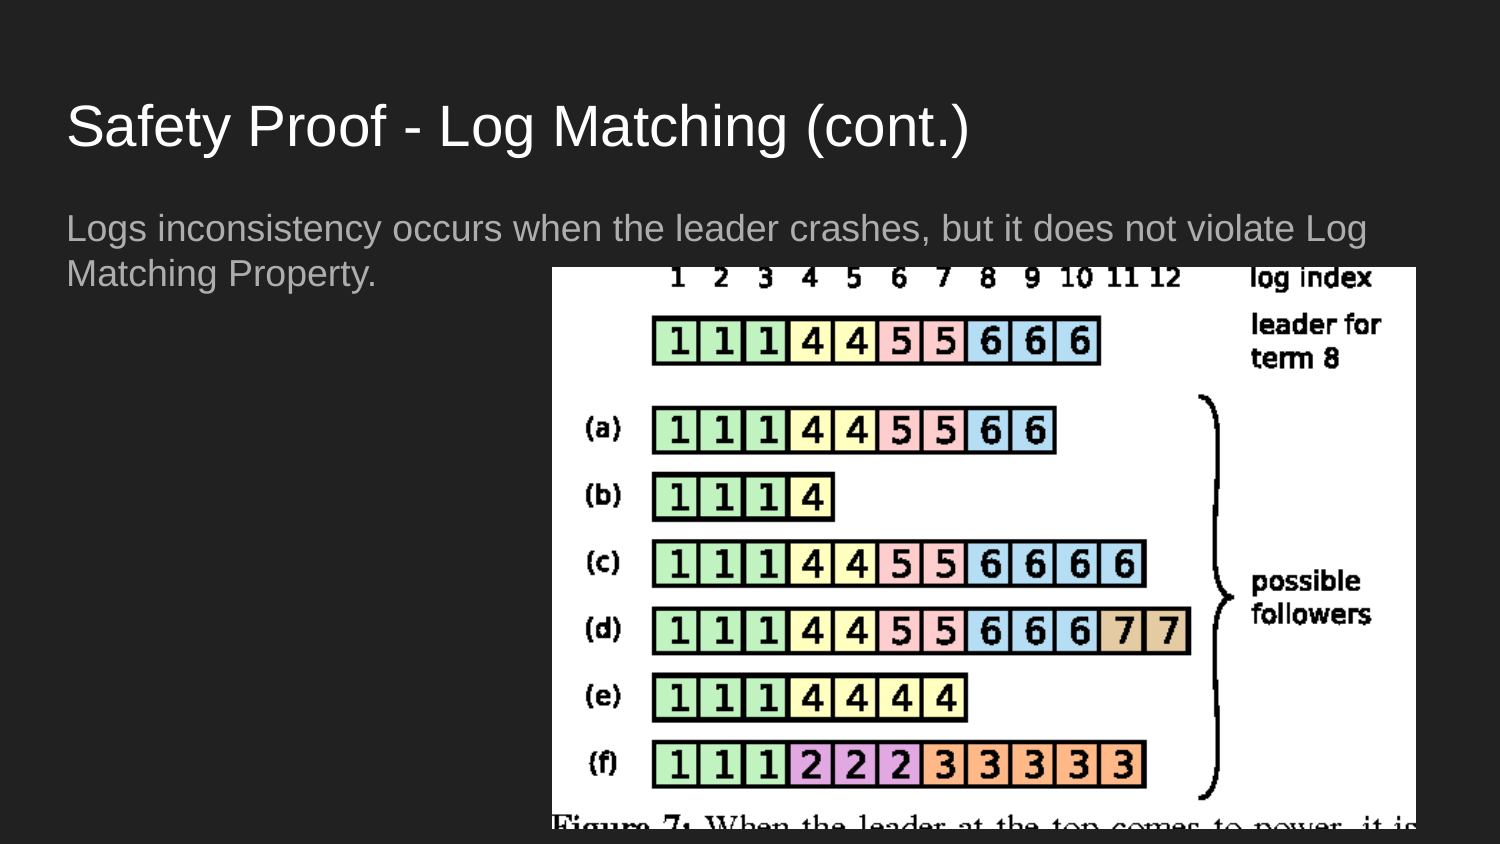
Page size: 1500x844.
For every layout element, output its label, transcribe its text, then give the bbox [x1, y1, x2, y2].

picture [552, 267, 1416, 829]
list Logs inconsistency occurs when the leader crashes, but it does not violate Log Matching Property. [51, 189, 1449, 750]
title Safety Proof - Log Matching (cont.) [51, 72, 1449, 167]
